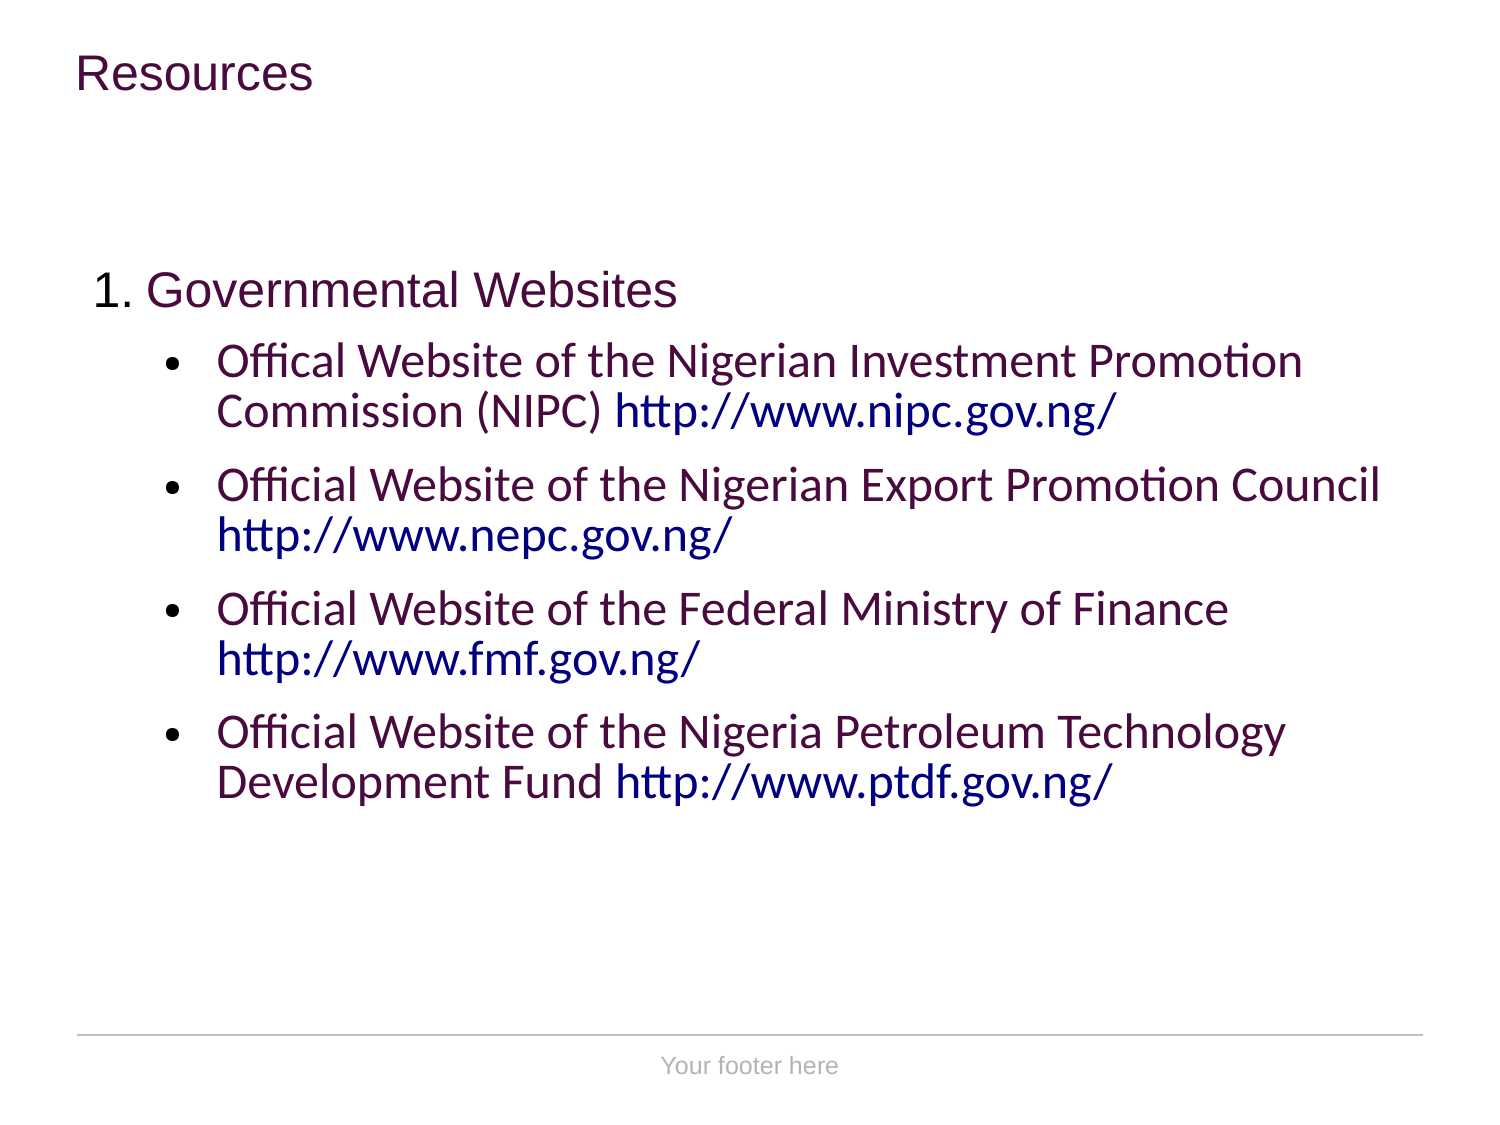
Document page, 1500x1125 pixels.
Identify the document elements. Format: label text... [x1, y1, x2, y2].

list Governmental Websites Offical Website of the Nigerian Investment Promotion Commission (NIPC) http://www.nipc.gov.ng/ Official Website of the Nigerian Export Promotion Council http://www.nepc.gov.ng/ Official Website of the Federal Ministry of Finance http://www.fmf.gov.ng/ Official Website of the Nigeria Petroleum Technology Development Fund http://www.ptdf.gov.ng/ [75, 262, 1425, 1005]
title Resources [75, 45, 1425, 233]
